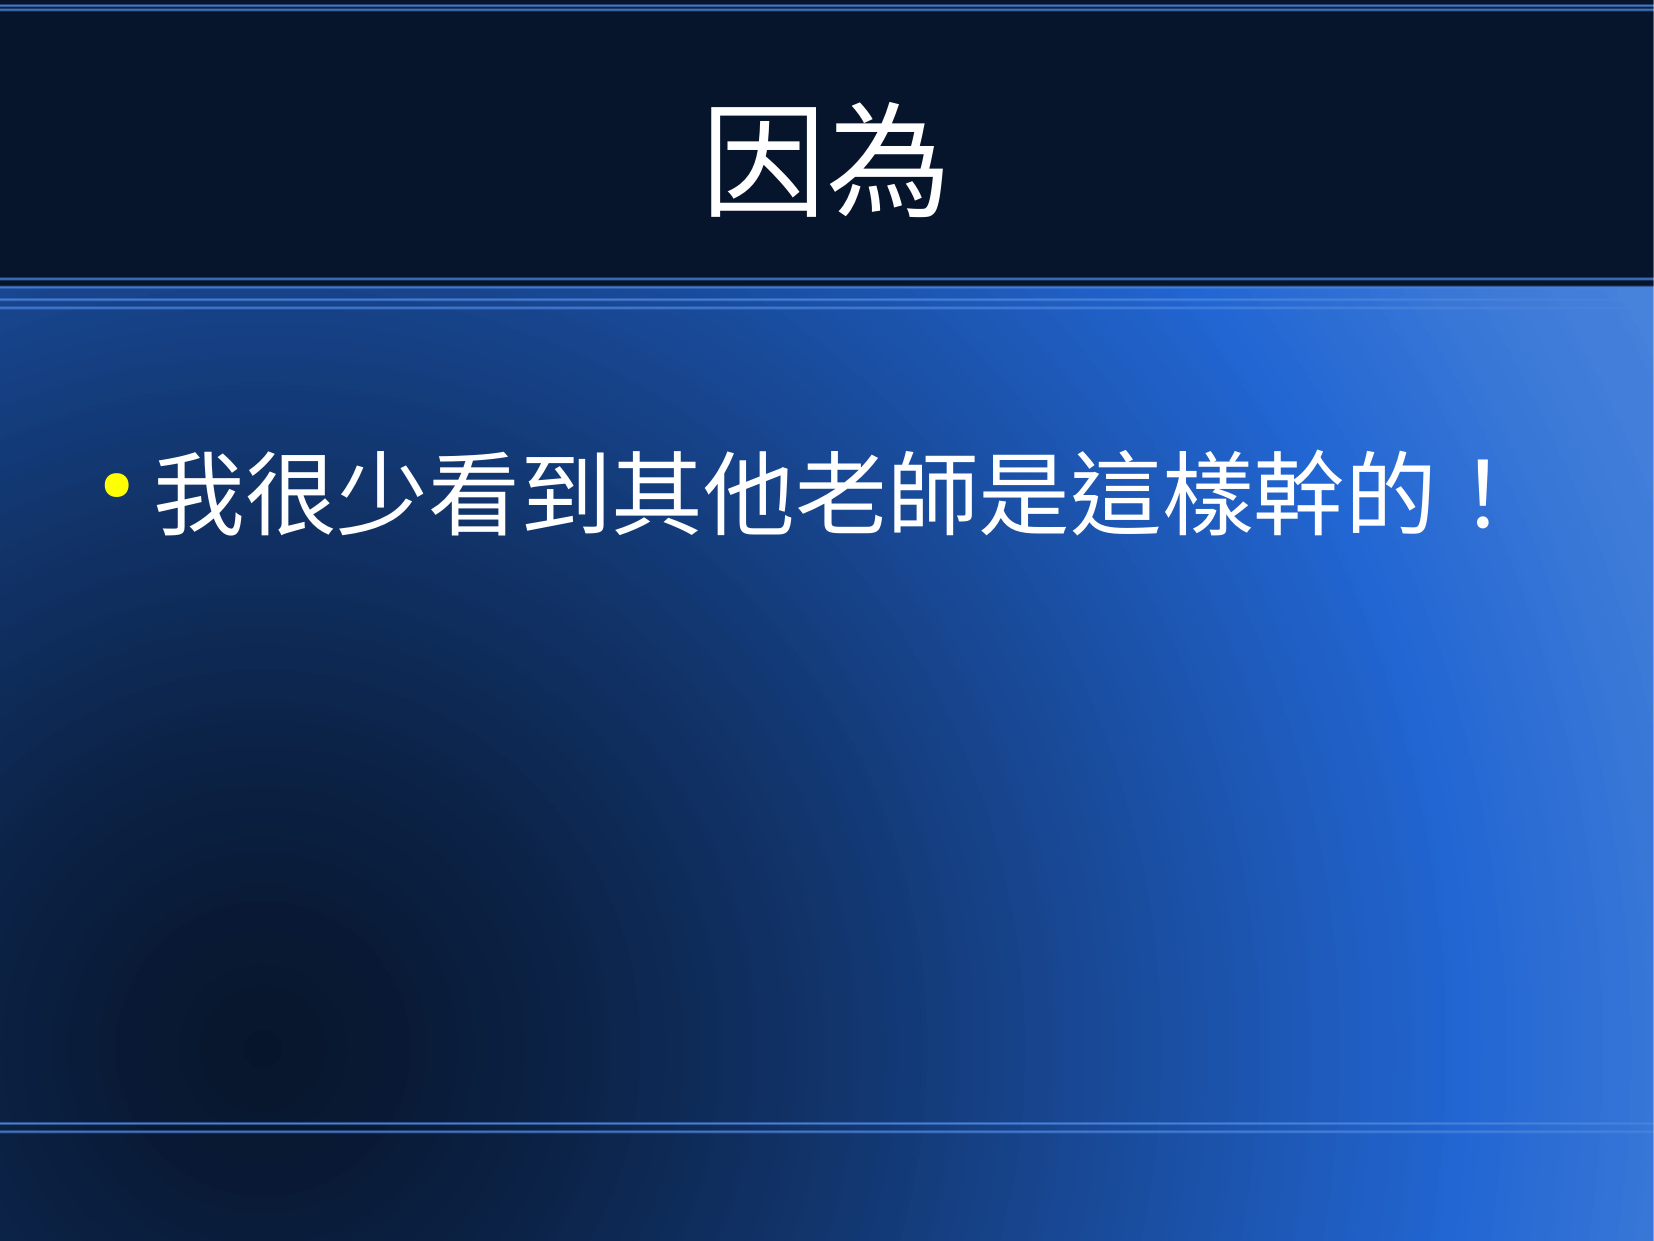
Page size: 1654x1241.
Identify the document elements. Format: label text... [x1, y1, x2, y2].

list 我很少看到其他老師是這樣幹的！ [82, 355, 1571, 1241]
title 因為 [82, 49, 1571, 257]
picture [0, 0, 1654, 1241]
